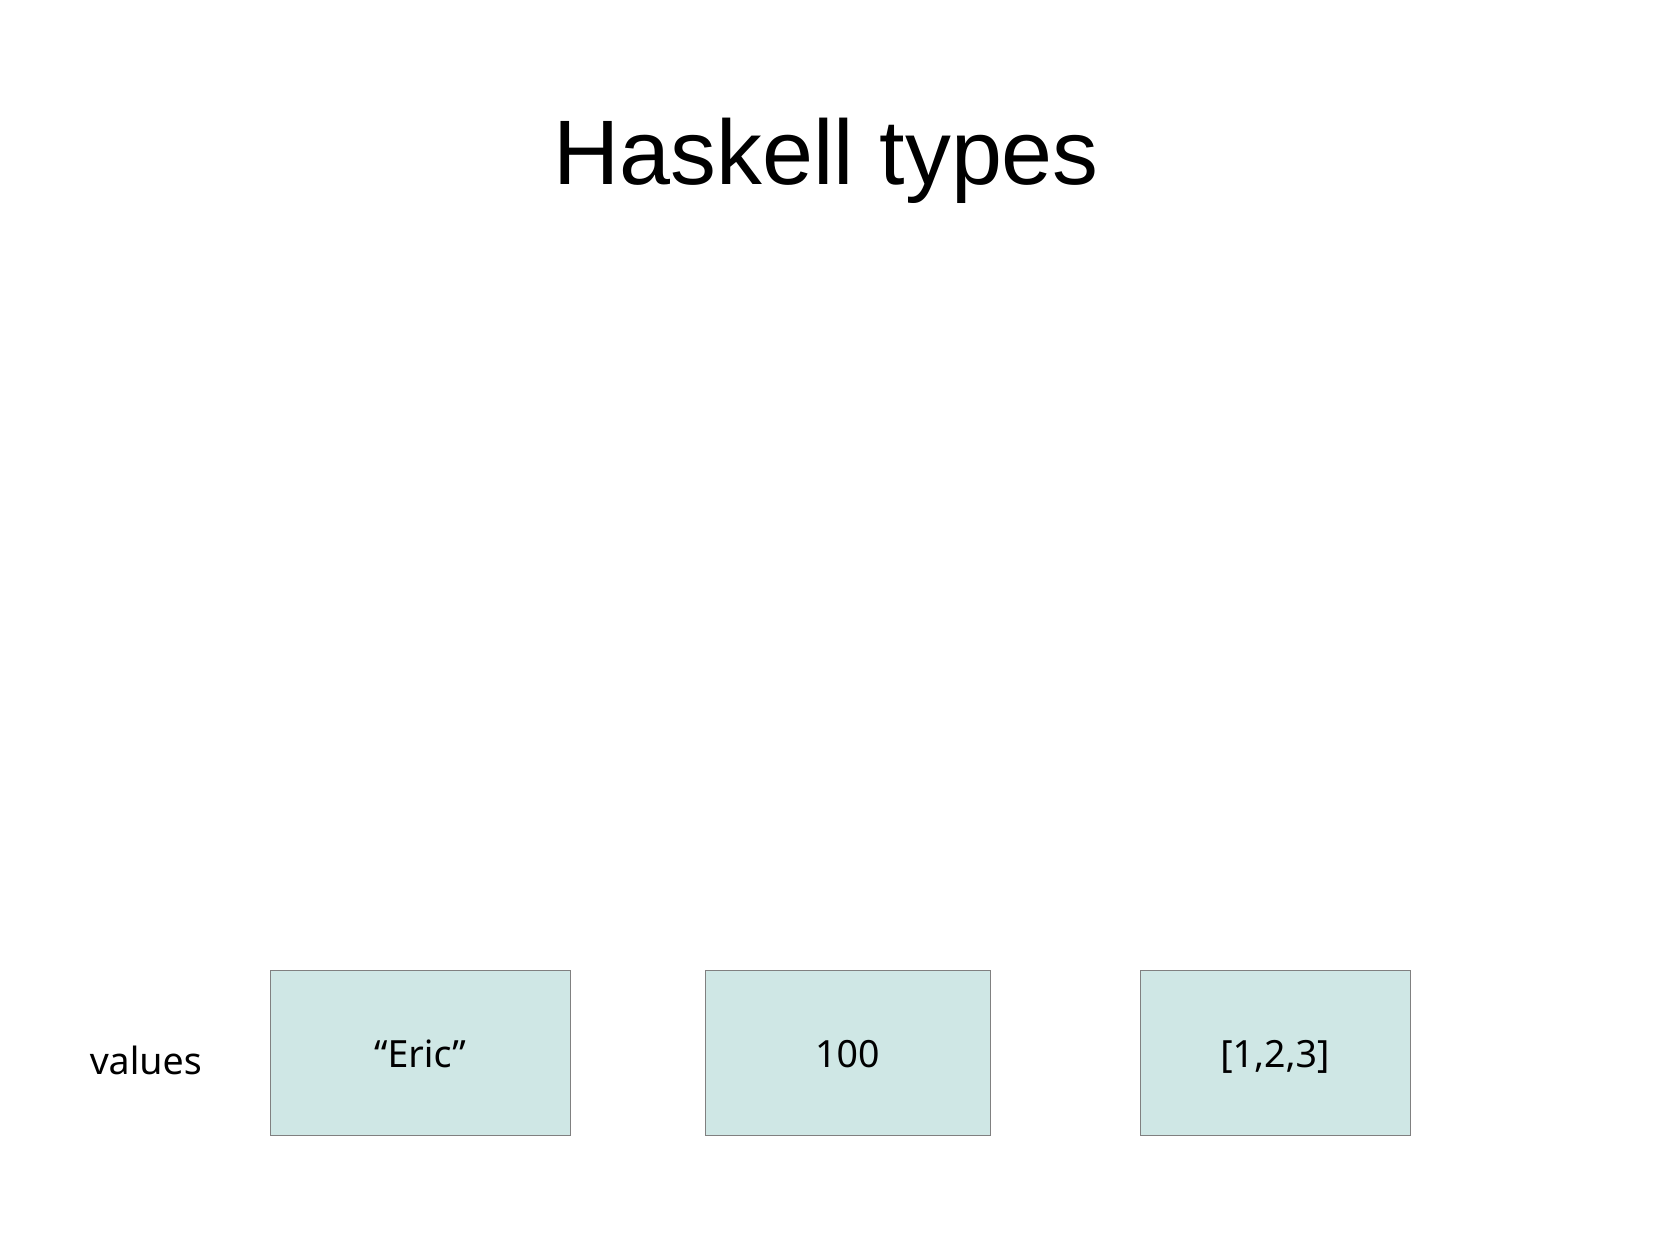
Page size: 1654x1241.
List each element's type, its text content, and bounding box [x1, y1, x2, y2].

title Haskell types [82, 49, 1571, 257]
text_box “Eric” [270, 970, 571, 1136]
text_box [1,2,3] [1140, 970, 1411, 1136]
text_box values [75, 1027, 213, 1091]
text_box 100 [705, 970, 991, 1136]
